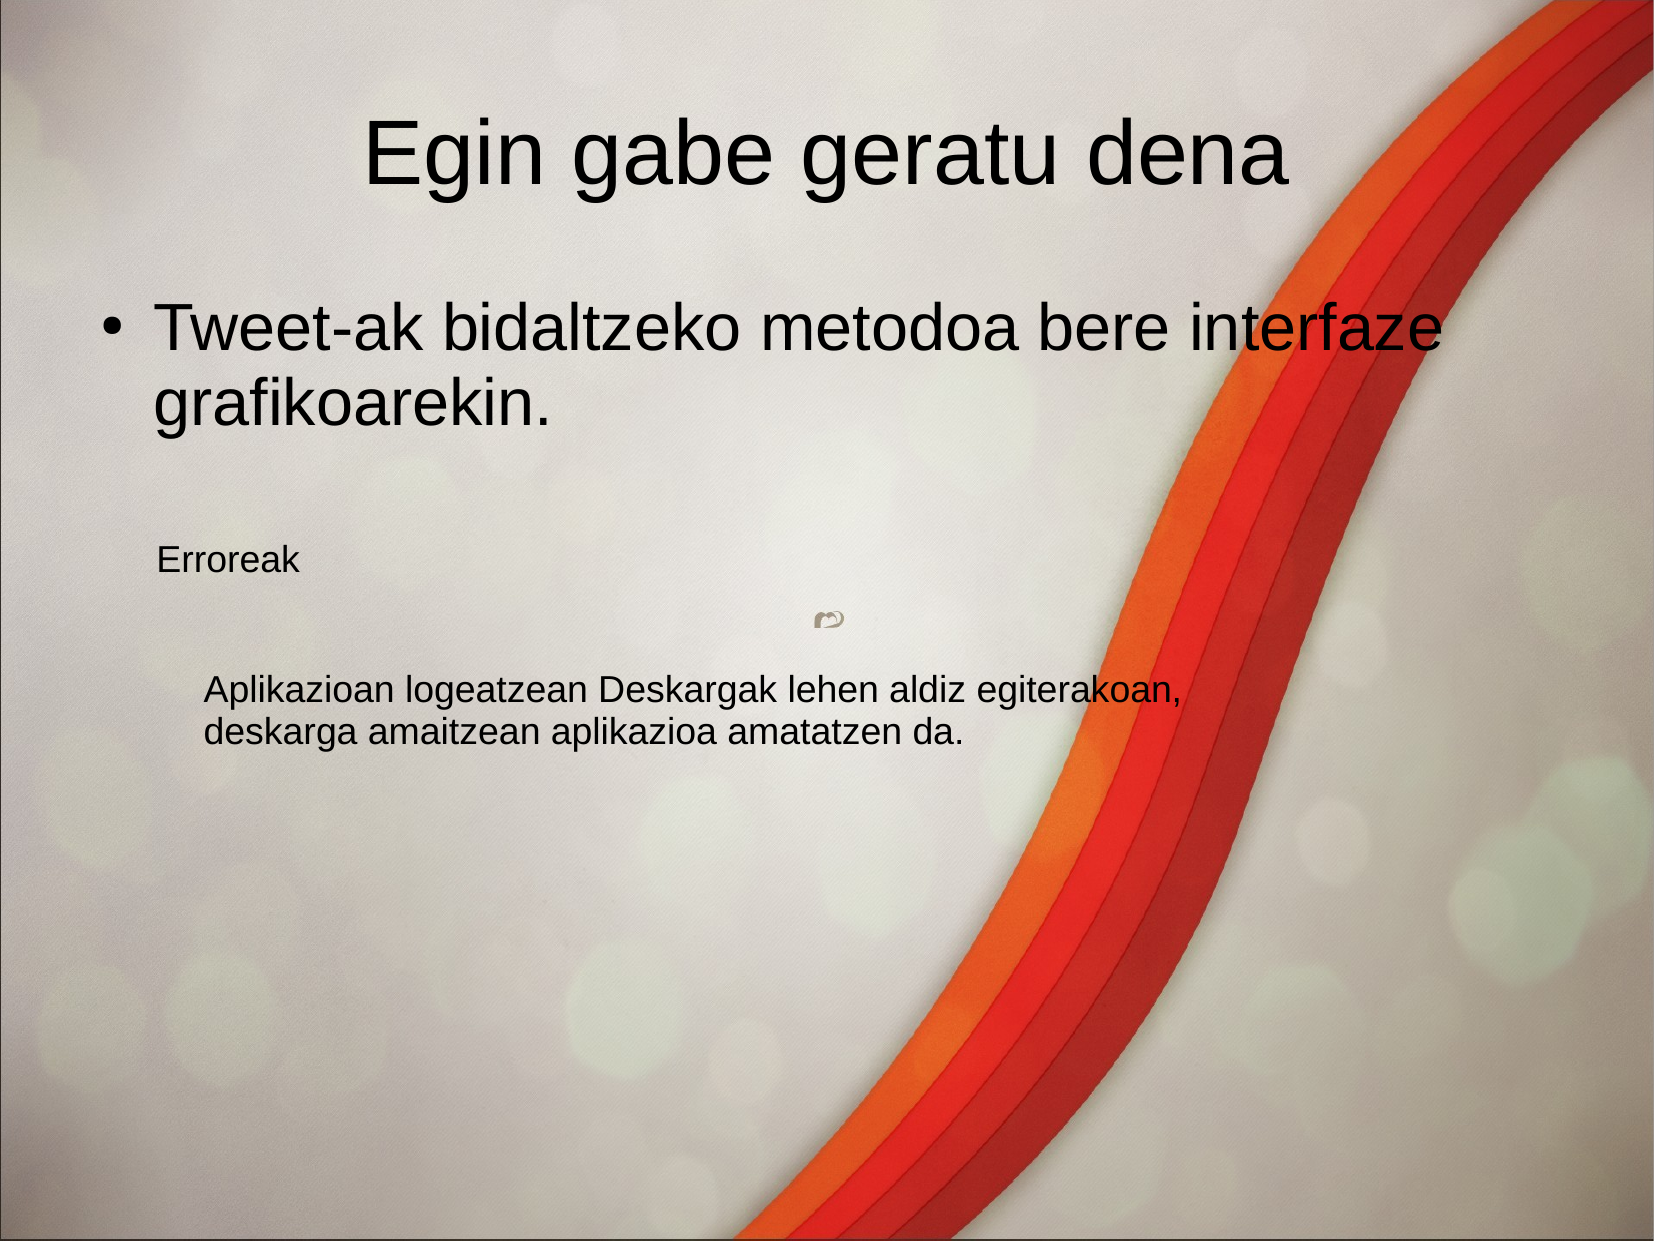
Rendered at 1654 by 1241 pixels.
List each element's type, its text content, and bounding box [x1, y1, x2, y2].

title Egin gabe geratu dena [82, 49, 1571, 257]
list Tweet-ak bidaltzeko metodoa bere interfaze grafikoarekin. [82, 290, 1571, 1010]
picture [0, 0, 1654, 1241]
text_box Erroreak [141, 531, 603, 589]
text_box Aplikazioan logeatzean Deskargak lehen aldiz egiterakoan, deskarga amaitzean aplikazioa amatatzen da. [188, 661, 1217, 1028]
